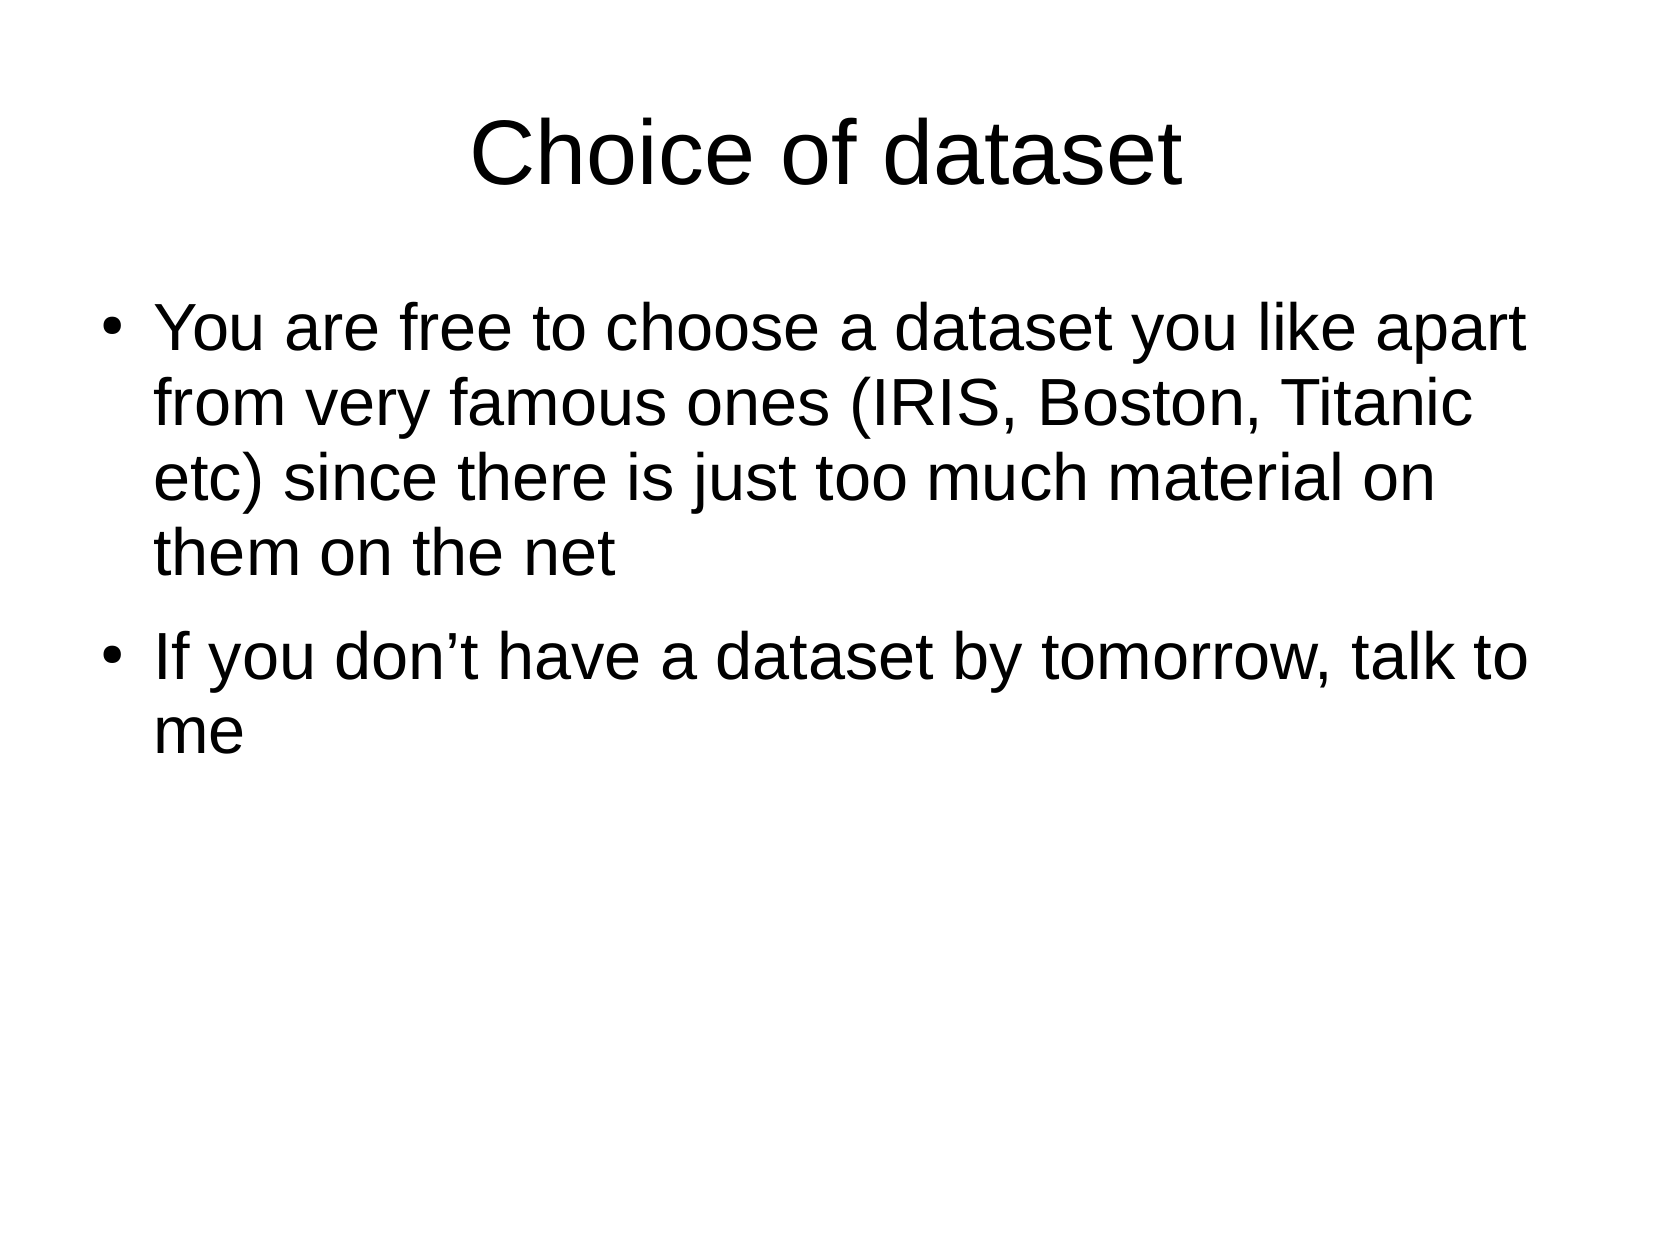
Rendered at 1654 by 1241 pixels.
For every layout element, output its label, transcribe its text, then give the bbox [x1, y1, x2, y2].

list You are free to choose a dataset you like apart from very famous ones (IRIS, Boston, Titanic etc) since there is just too much material on them on the net If you don’t have a dataset by tomorrow, talk to me [82, 290, 1571, 1010]
title Choice of dataset [82, 49, 1571, 257]
